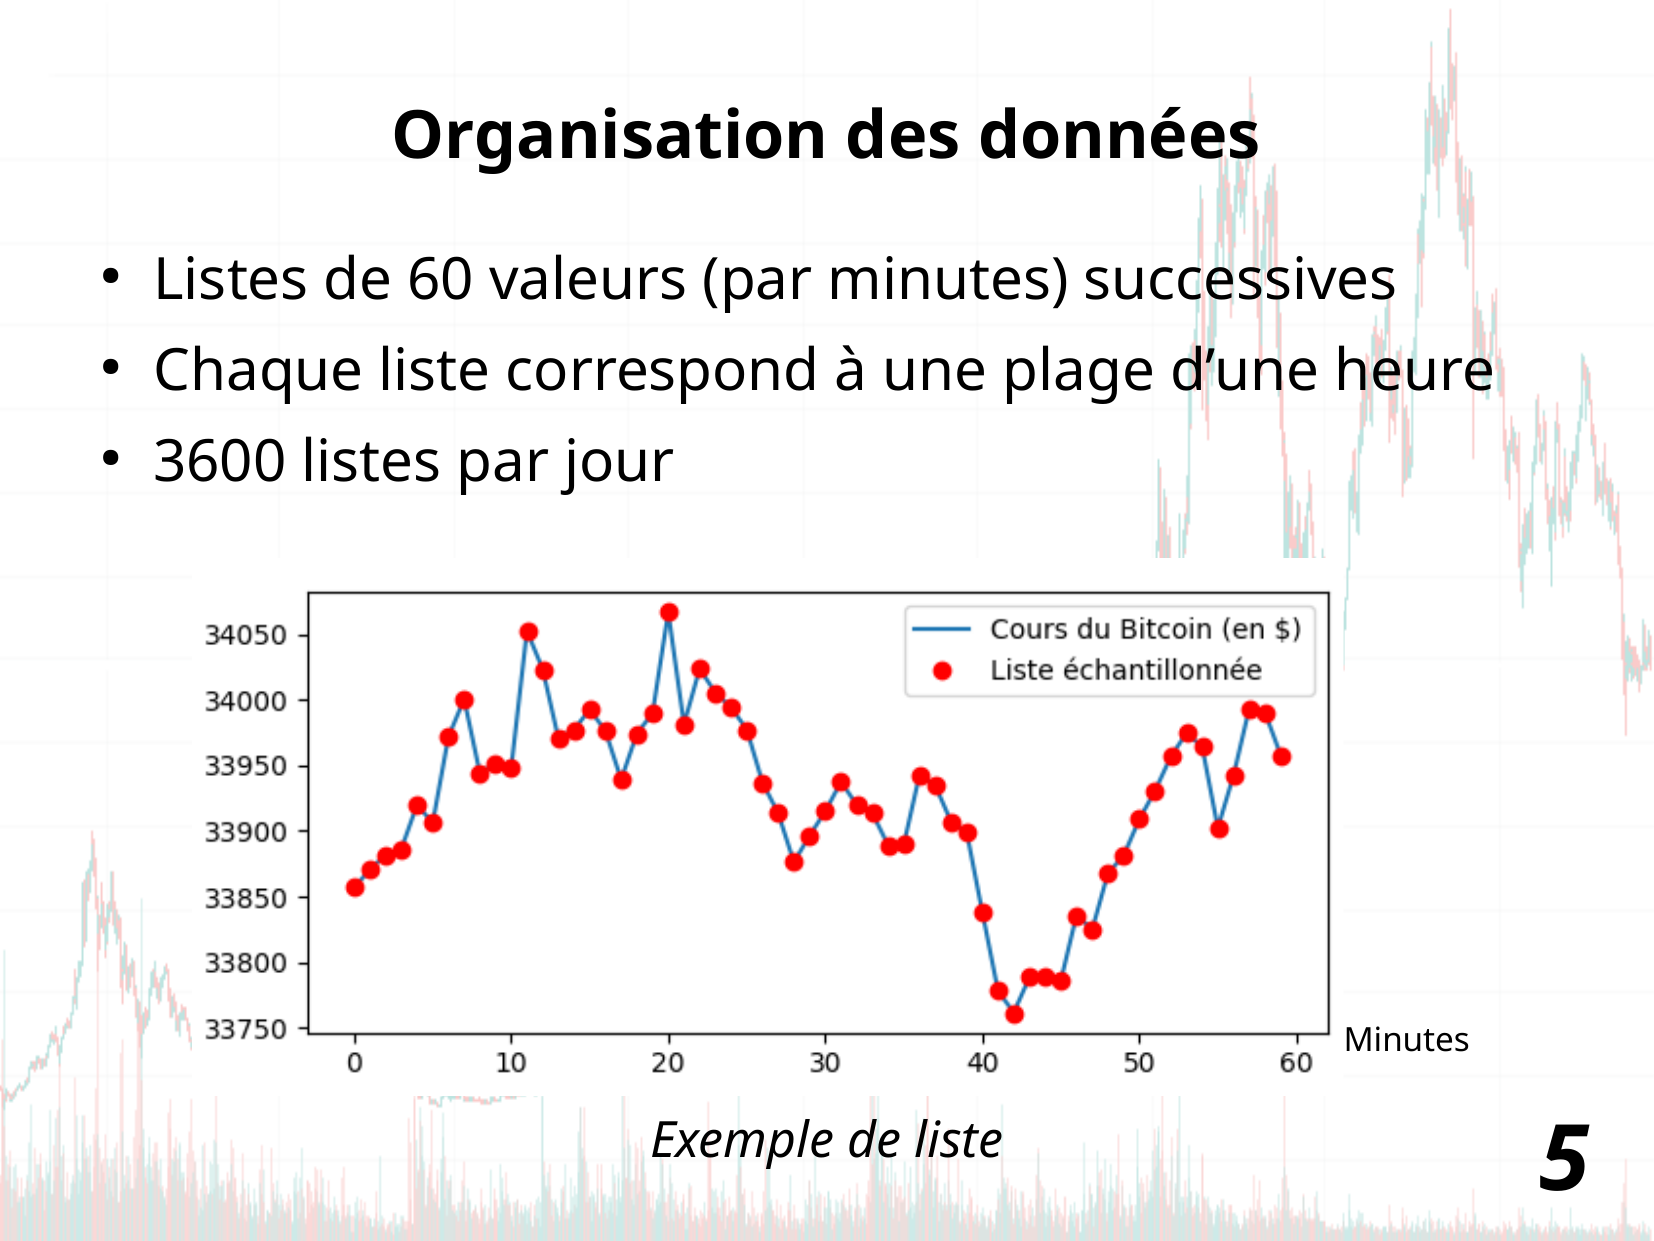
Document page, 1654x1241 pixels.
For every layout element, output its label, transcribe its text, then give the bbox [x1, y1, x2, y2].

text_box Minutes [1344, 1008, 1506, 1096]
title Organisation des données [82, 29, 1571, 225]
list Listes de 60 valeurs (par minutes) successives Chaque liste correspond à une plage d’une heure 3600 listes par jour [82, 225, 1571, 798]
text_box Exemple de liste [531, 1096, 1123, 1241]
text_box 5 [1476, 1085, 1654, 1241]
picture [0, 0, 1654, 1241]
